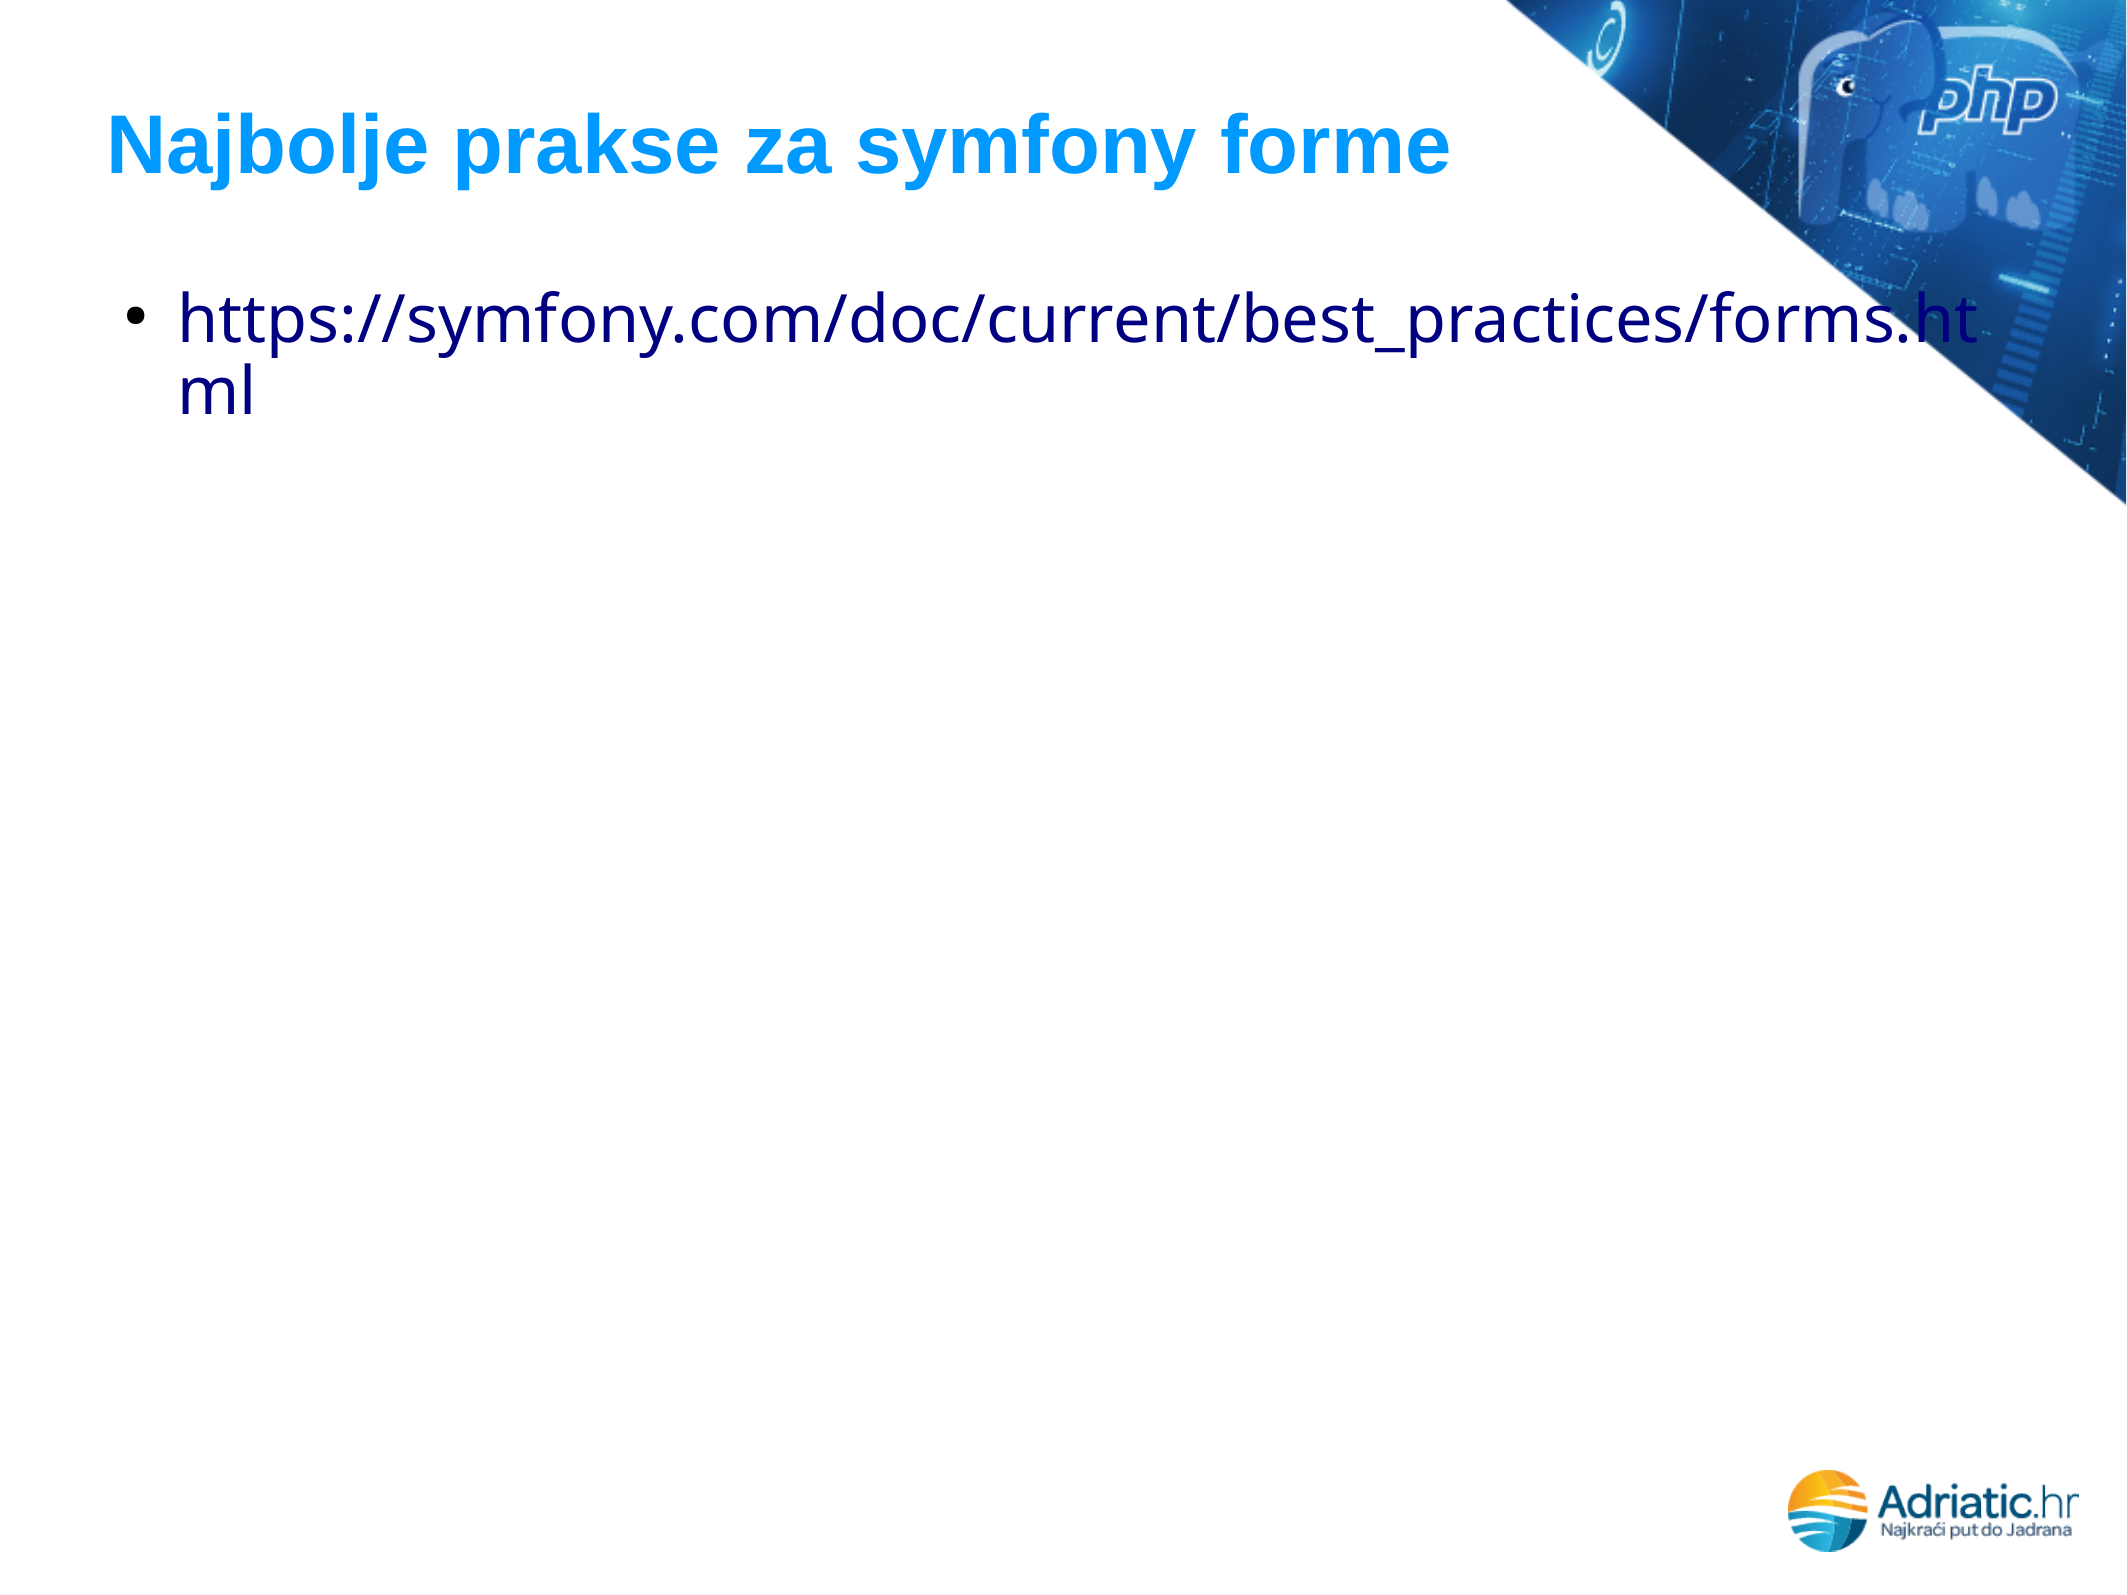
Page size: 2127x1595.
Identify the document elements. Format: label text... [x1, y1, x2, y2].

list https://symfony.com/doc/current/best_practices/forms.html [106, 271, 2020, 1453]
picture [1505, 0, 2127, 625]
picture [1788, 1470, 2079, 1552]
title Najbolje prakse za symfony forme [106, 70, 1630, 219]
